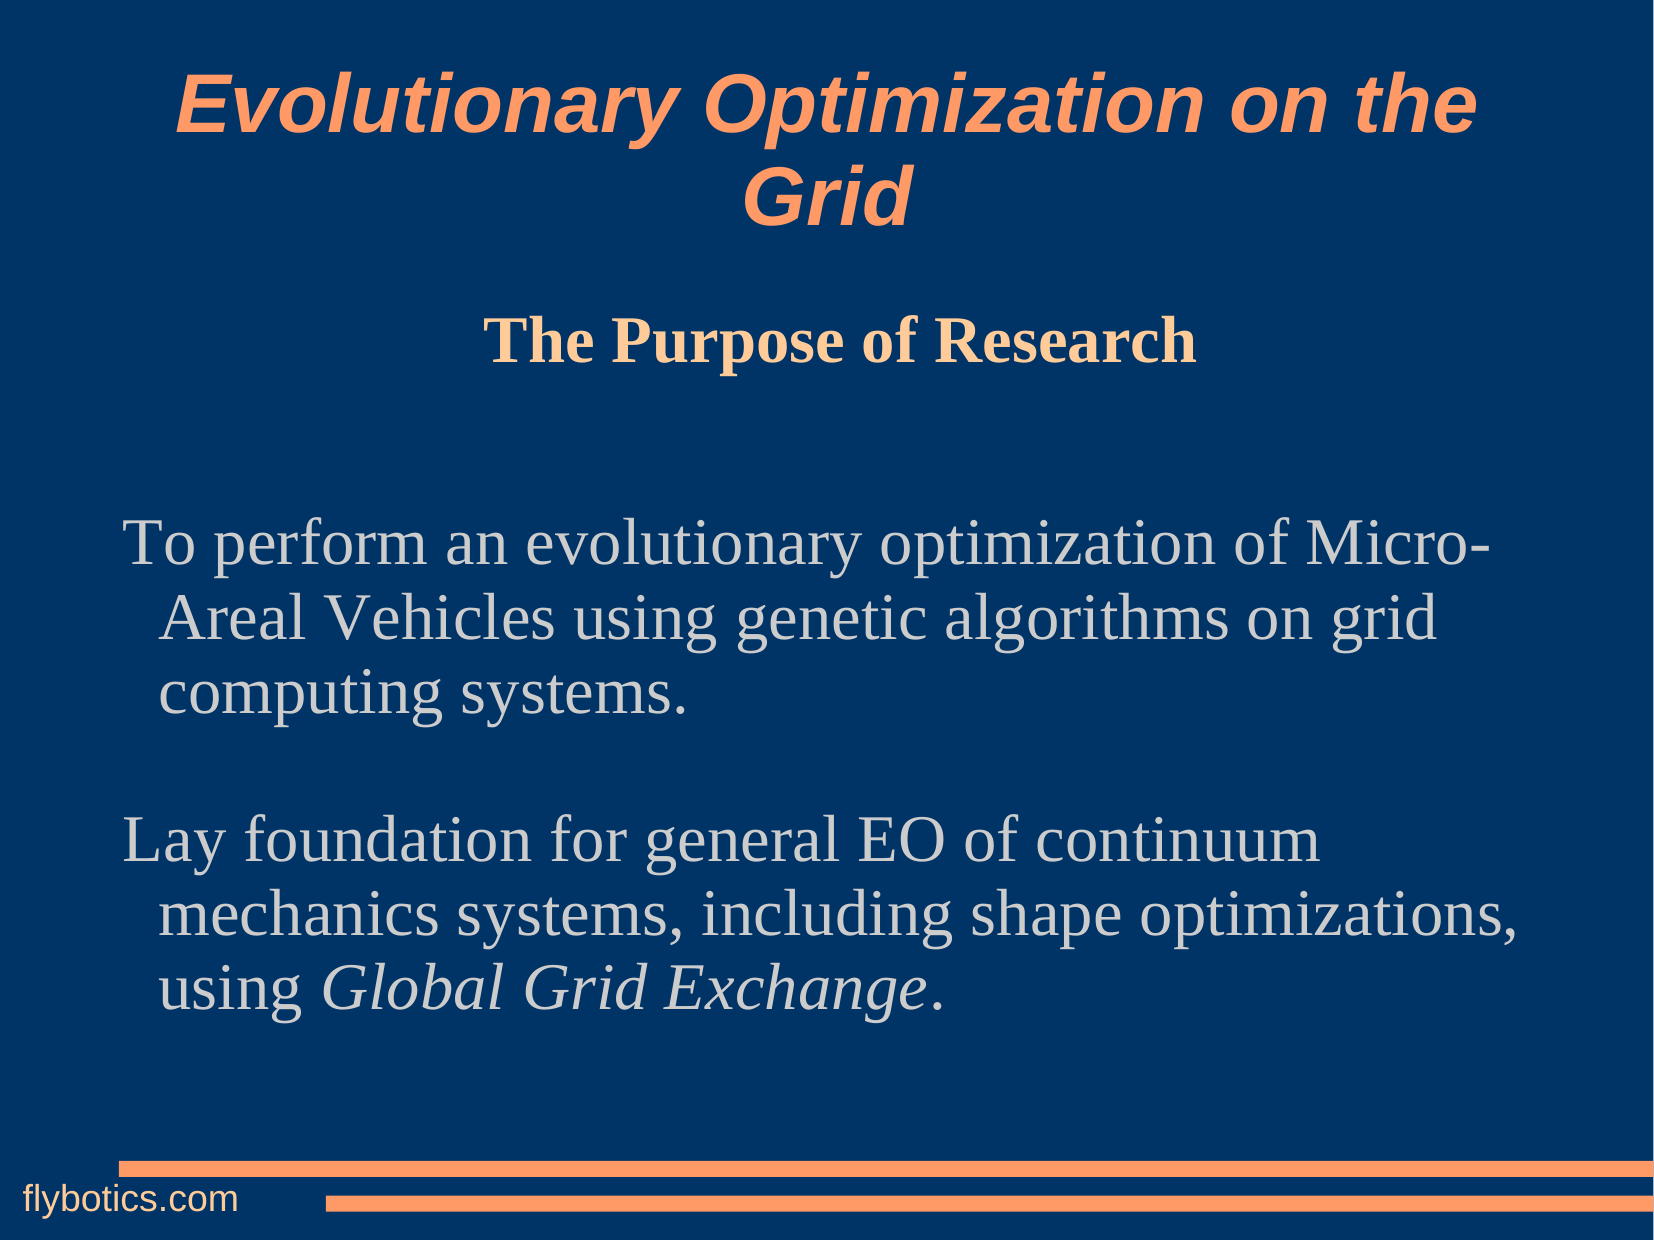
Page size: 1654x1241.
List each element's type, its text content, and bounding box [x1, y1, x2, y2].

text_box The Purpose of Research [121, 268, 1561, 411]
subtitle To perform an evolutionary optimization of Micro-Areal Vehicles using genetic algorithms on grid computing systems. Lay foundation for general EO of continuum mechanics systems, including shape optimizations, using Global Grid Exchange. [122, 439, 1563, 1090]
title Evolutionary Optimization on the Grid [121, 24, 1534, 268]
text_box flybotics.com [7, 1169, 265, 1241]
